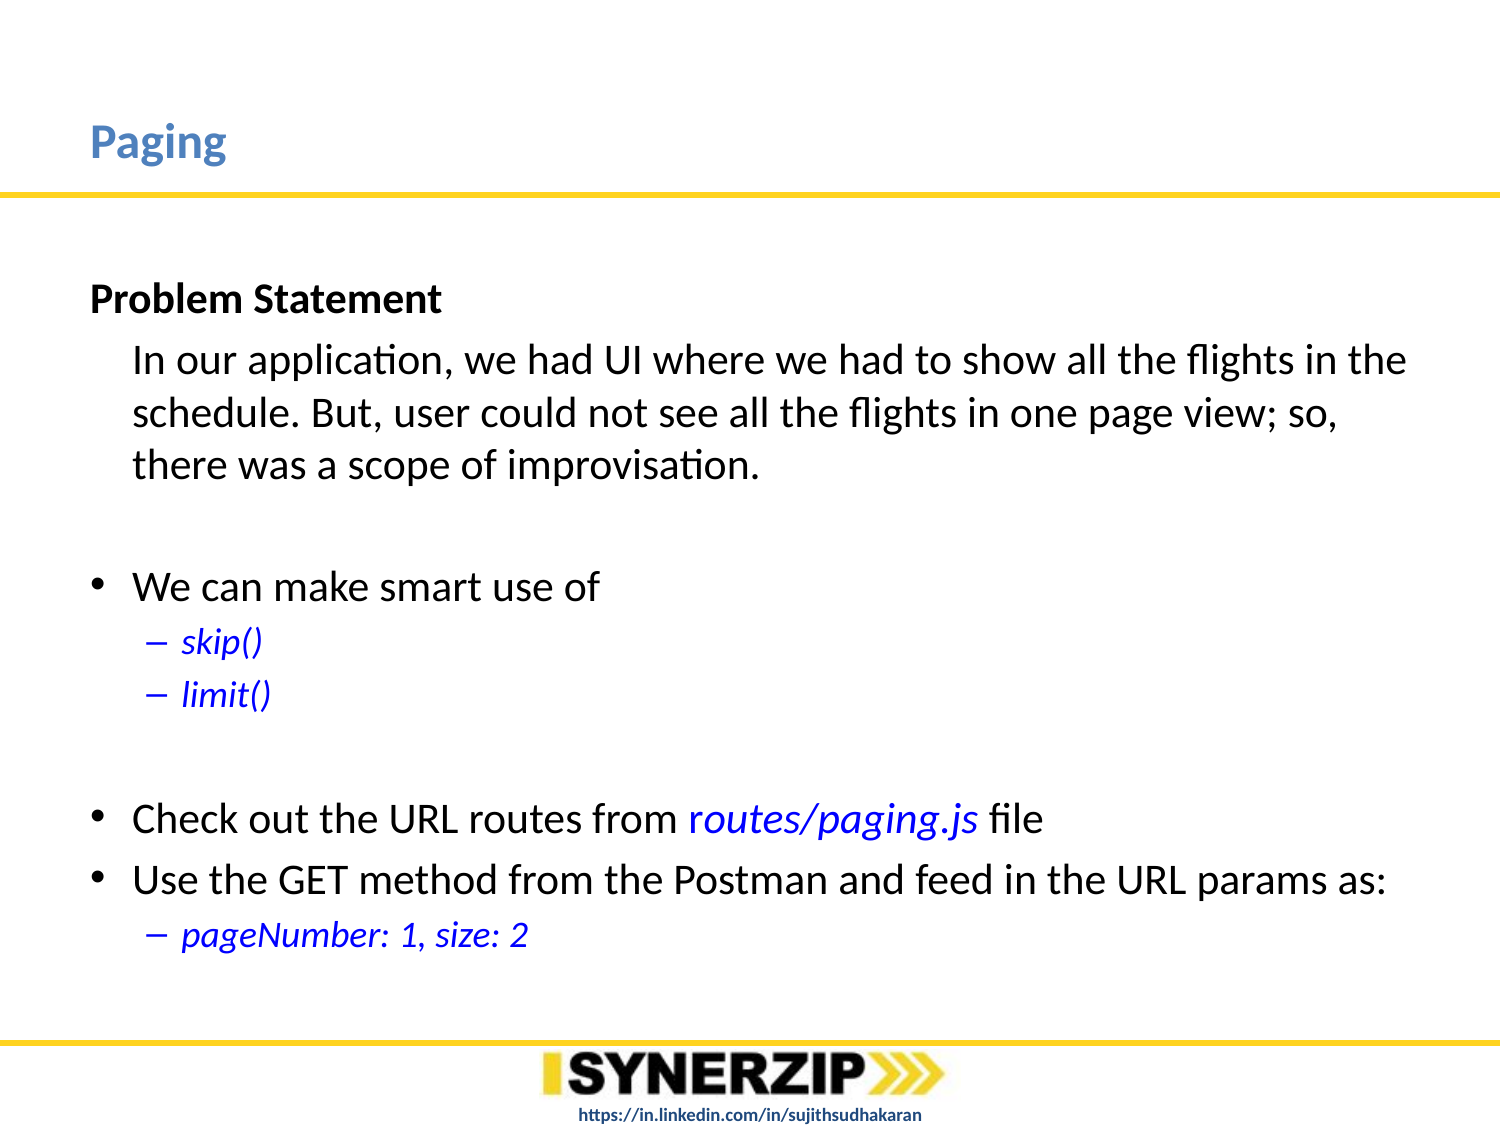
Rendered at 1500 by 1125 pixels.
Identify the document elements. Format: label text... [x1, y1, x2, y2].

picture [539, 1049, 961, 1090]
title Paging [75, 45, 1425, 233]
text_box https://in.linkedin.com/in/sujithsudhakaran [500, 1090, 1000, 1125]
list Problem Statement In our application, we had UI where we had to show all the flights in the schedule. But, user could not see all the flights in one page view; so, there was a scope of improvisation. We can make smart use of skip() limit() Check out the URL routes from routes/paging.js file Use the GET method from the Postman and feed in the URL params as: pageNumber: 1, size: 2 [75, 262, 1425, 1005]
